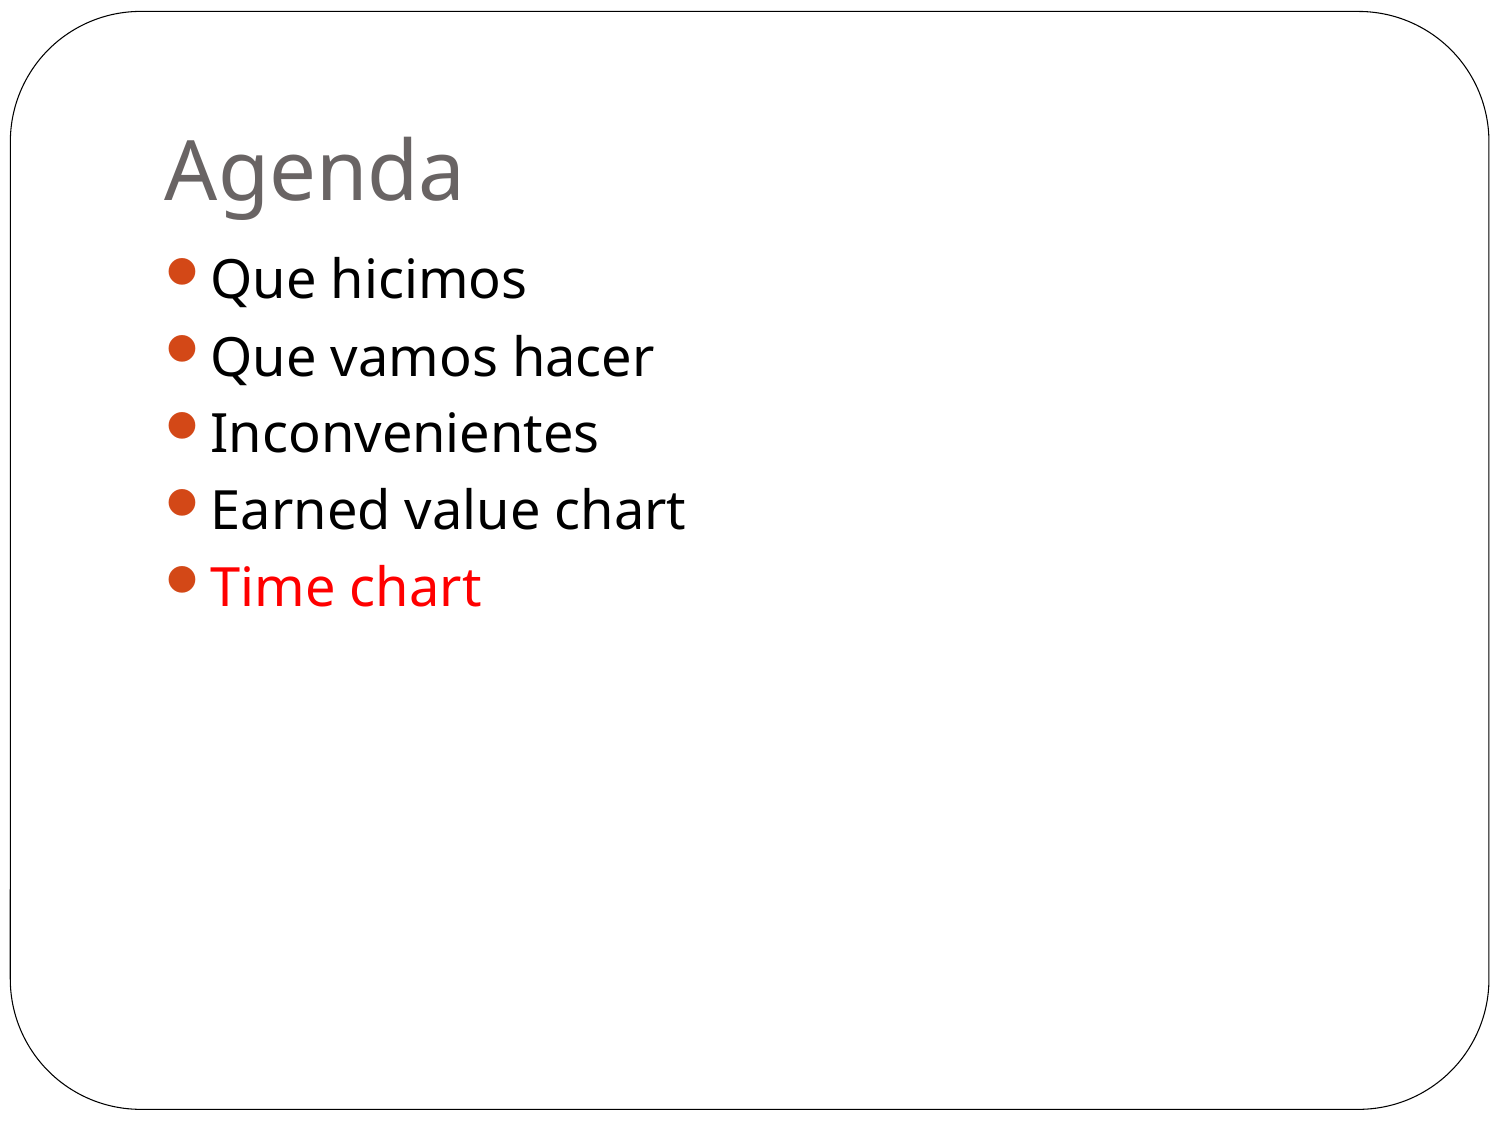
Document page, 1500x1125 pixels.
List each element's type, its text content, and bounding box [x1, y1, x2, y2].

text_box Agenda [149, 45, 1425, 233]
text_box Que hicimos Que vamos hacer Inconvenientes Earned value chart Time chart [149, 237, 1425, 988]
